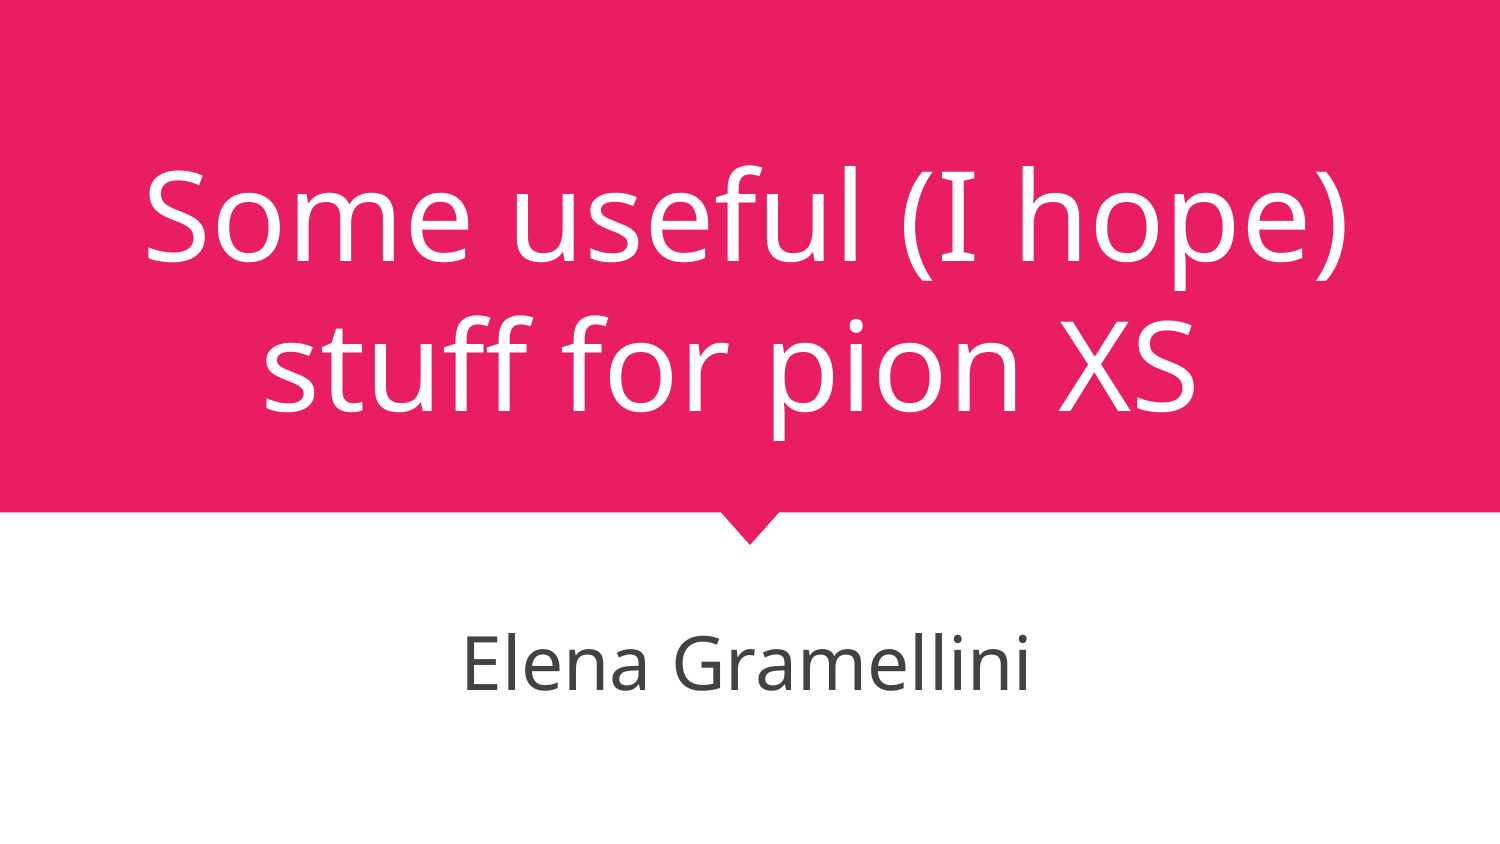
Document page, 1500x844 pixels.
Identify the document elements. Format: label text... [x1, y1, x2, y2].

title Some useful (I hope) stuff for pion XS [67, 105, 1427, 452]
subtitle Elena Gramellini [67, 557, 1427, 765]
